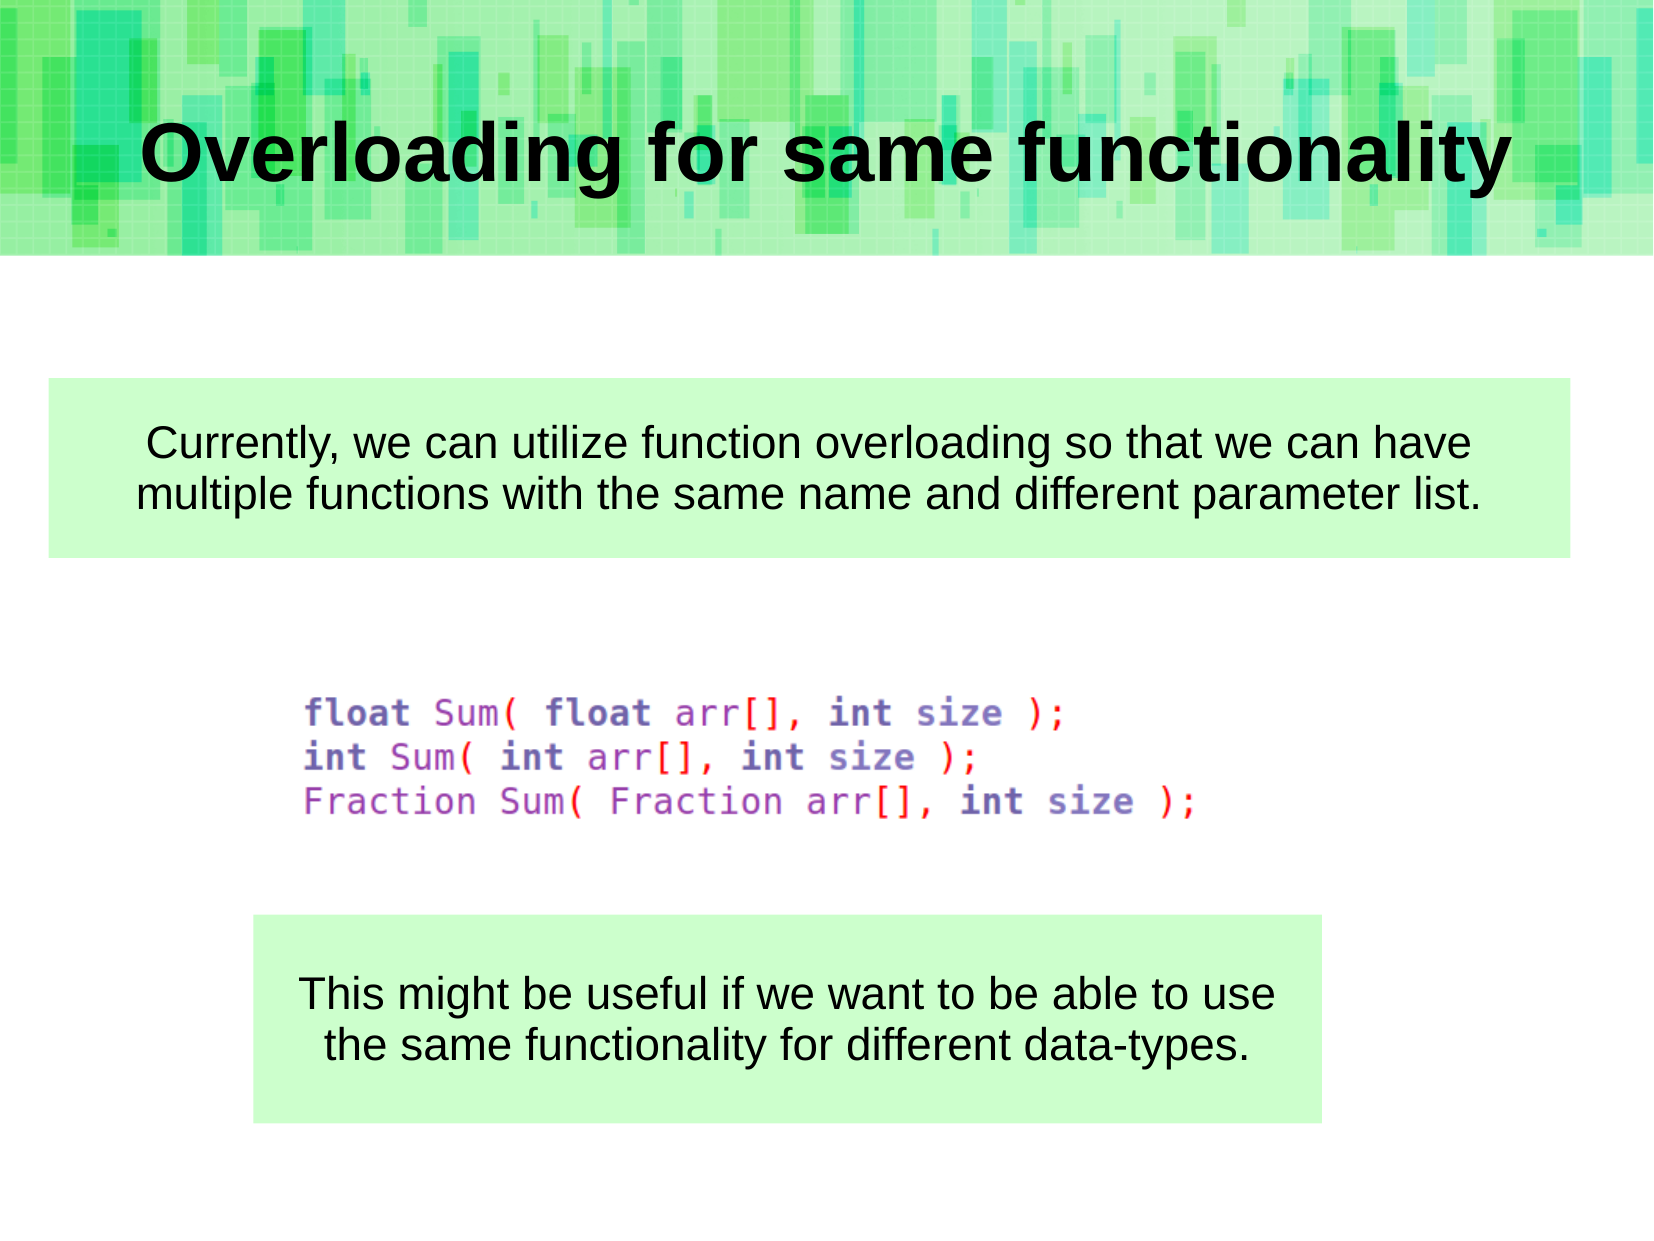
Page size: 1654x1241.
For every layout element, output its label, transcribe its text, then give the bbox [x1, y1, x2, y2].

text_box Currently, we can utilize function overloading so that we can have multiple functions with the same name and different parameter list. [48, 378, 1571, 558]
picture [0, 0, 1654, 1241]
title Overloading for same functionality [82, 49, 1571, 257]
text_box This might be useful if we want to be able to use the same functionality for different data-types. [253, 914, 1322, 1124]
